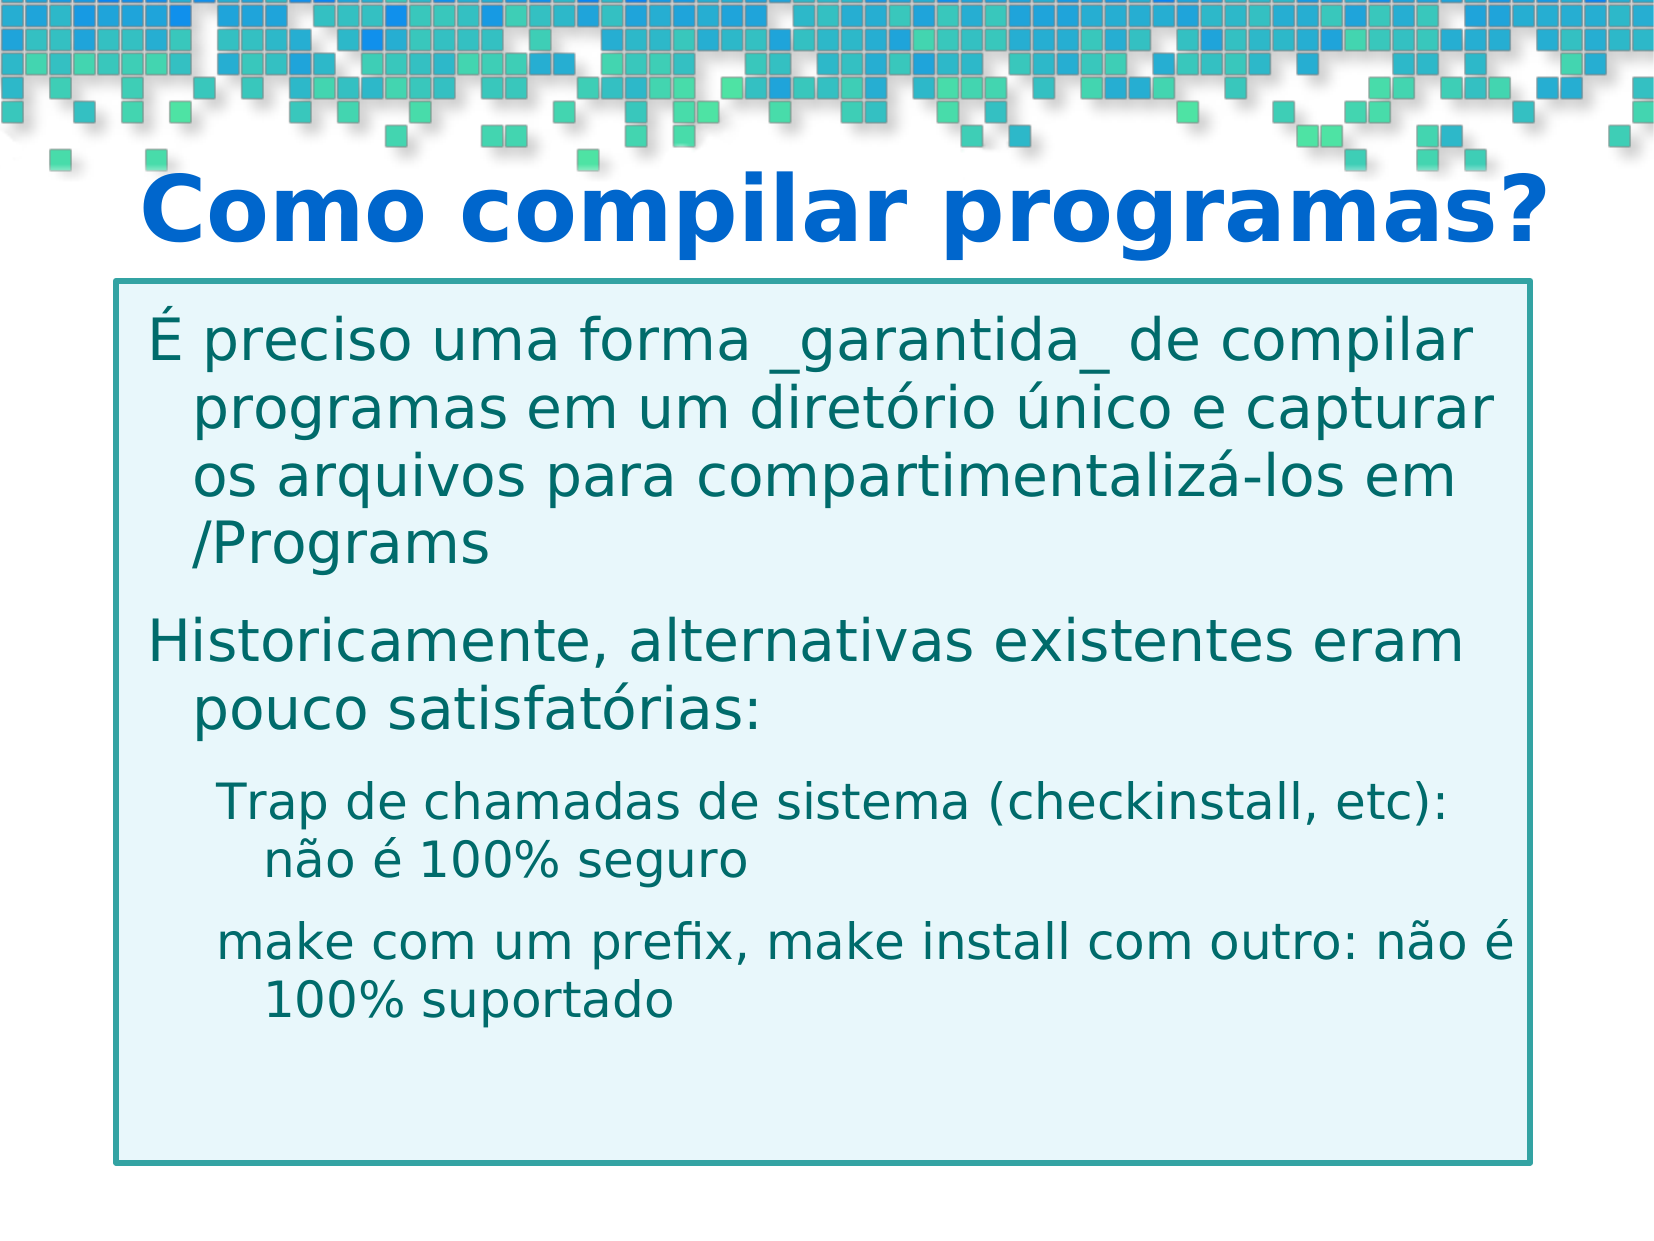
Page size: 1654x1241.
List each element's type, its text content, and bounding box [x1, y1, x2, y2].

picture [0, 0, 1654, 185]
title Como compilar programas? [112, 132, 1581, 287]
list É preciso uma forma _garantida_ de compilar programas em um diretório único e capturar os arquivos para compartimentalizá-los em /Programs Historicamente, alternativas existentes eram pouco satisfatórias: Trap de chamadas de sistema (checkinstall, etc): não é 100% seguro make com um prefix, make install com outro: não é 100% suportado [121, 306, 1534, 1160]
